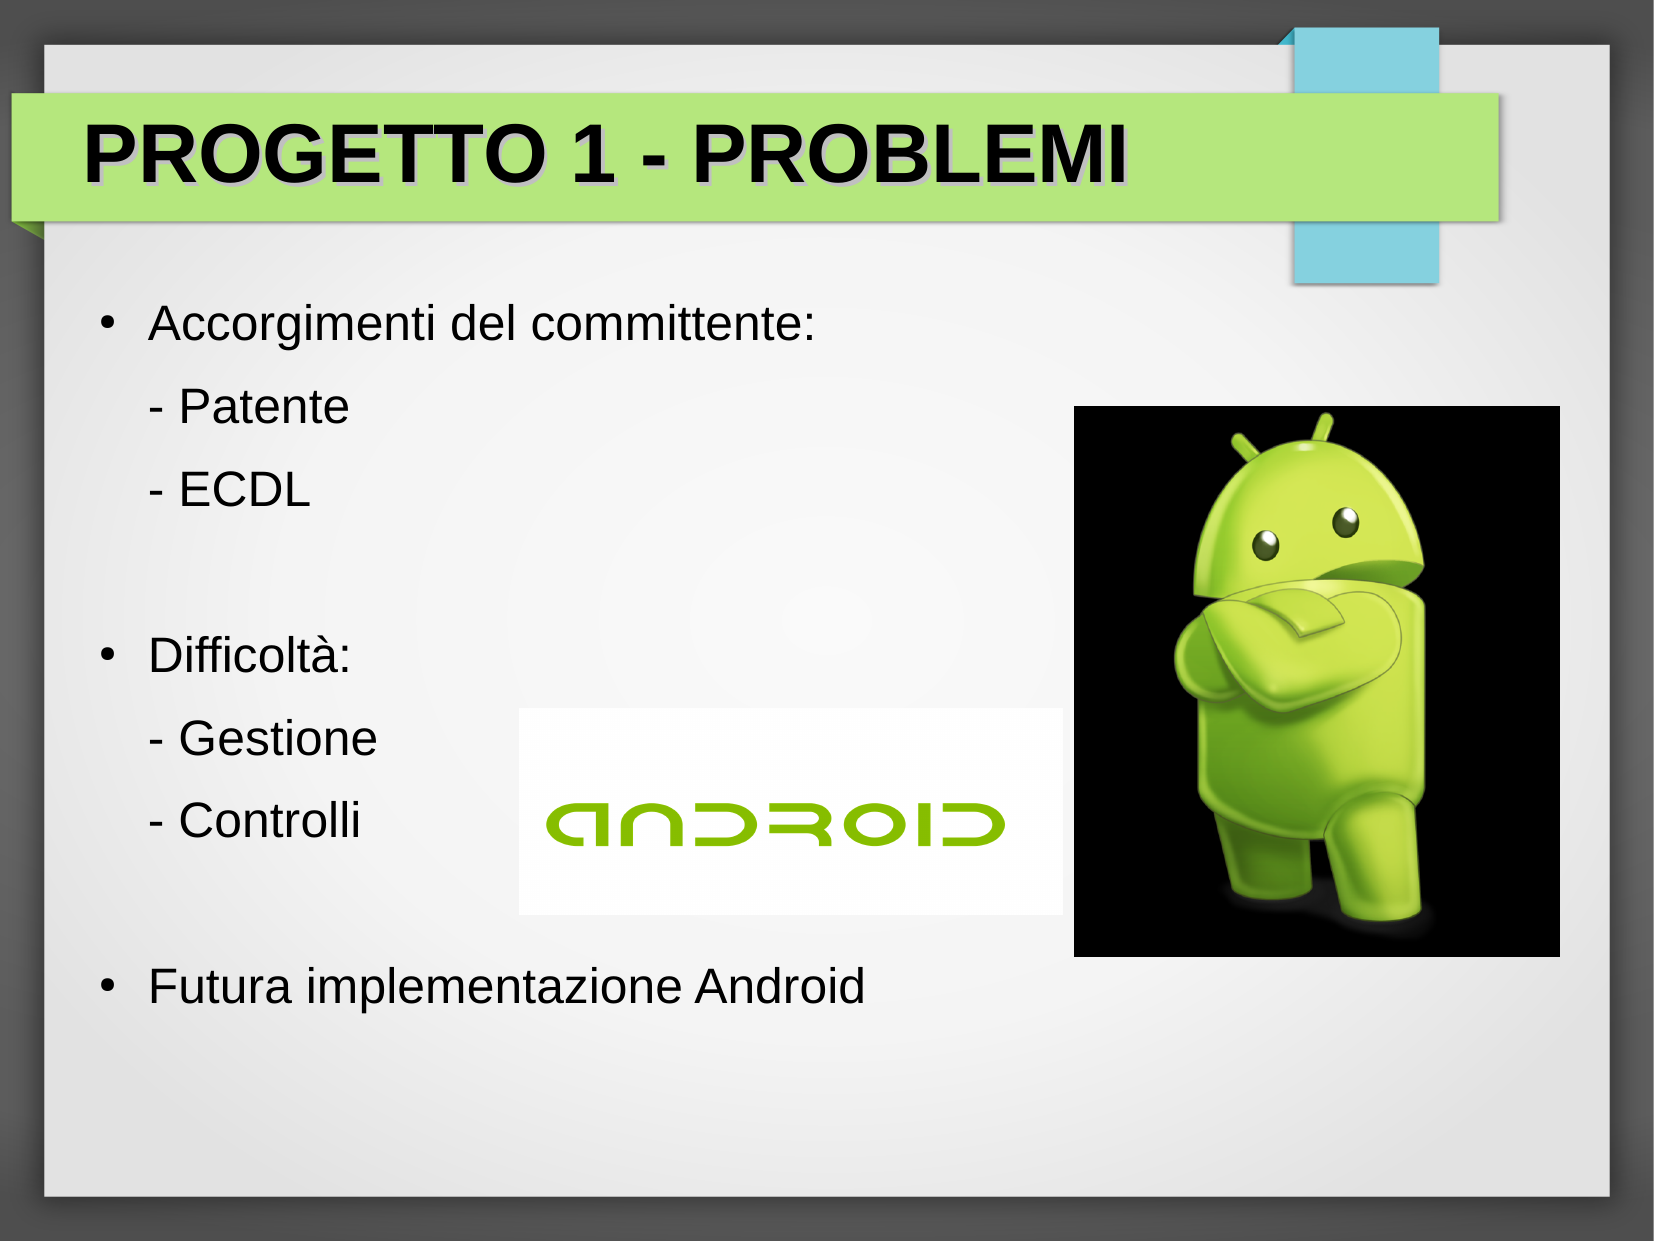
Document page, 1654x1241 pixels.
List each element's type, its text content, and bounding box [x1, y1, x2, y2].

list Accorgimenti del committente: - Patente - ECDL Difficoltà: - Gestione - Controlli Futura implementazione Android [82, 295, 1571, 1015]
title PROGETTO 1 - PROBLEMI [82, 94, 1264, 213]
picture [0, 0, 1654, 1241]
